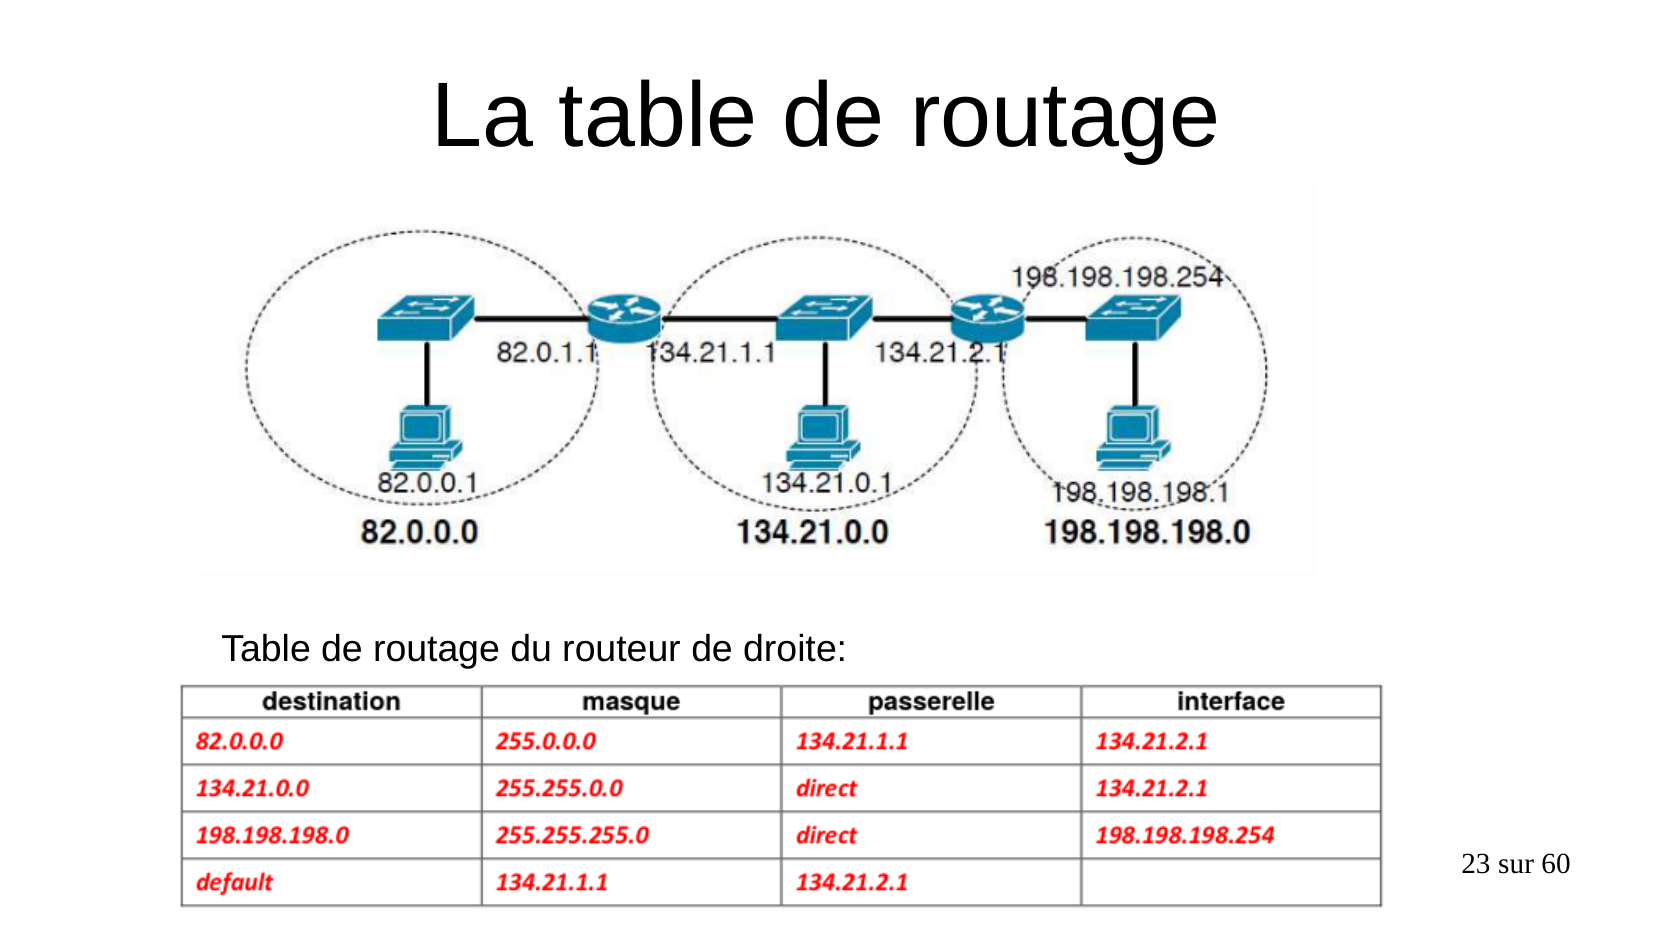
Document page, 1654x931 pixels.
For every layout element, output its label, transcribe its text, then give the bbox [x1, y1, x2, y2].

text_box Table de routage du routeur de droite: [206, 620, 863, 677]
title La table de routage [82, 37, 1571, 193]
picture [180, 679, 1388, 914]
picture [198, 183, 1314, 576]
